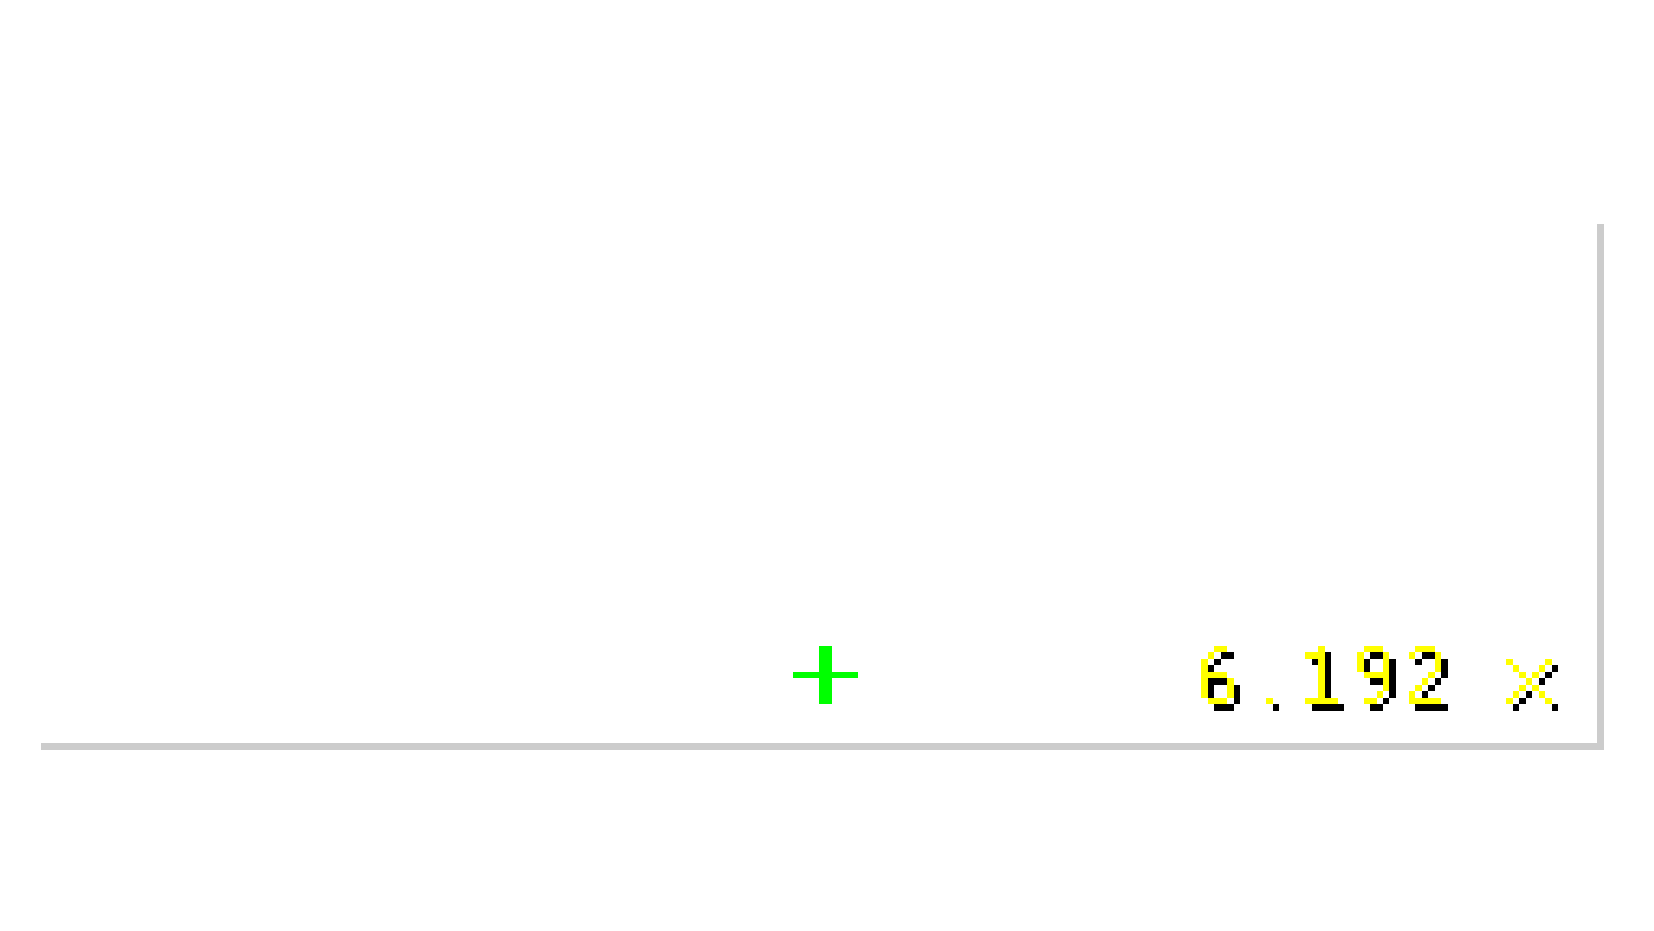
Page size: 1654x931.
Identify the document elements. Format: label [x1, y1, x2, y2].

picture [41, 224, 1604, 750]
